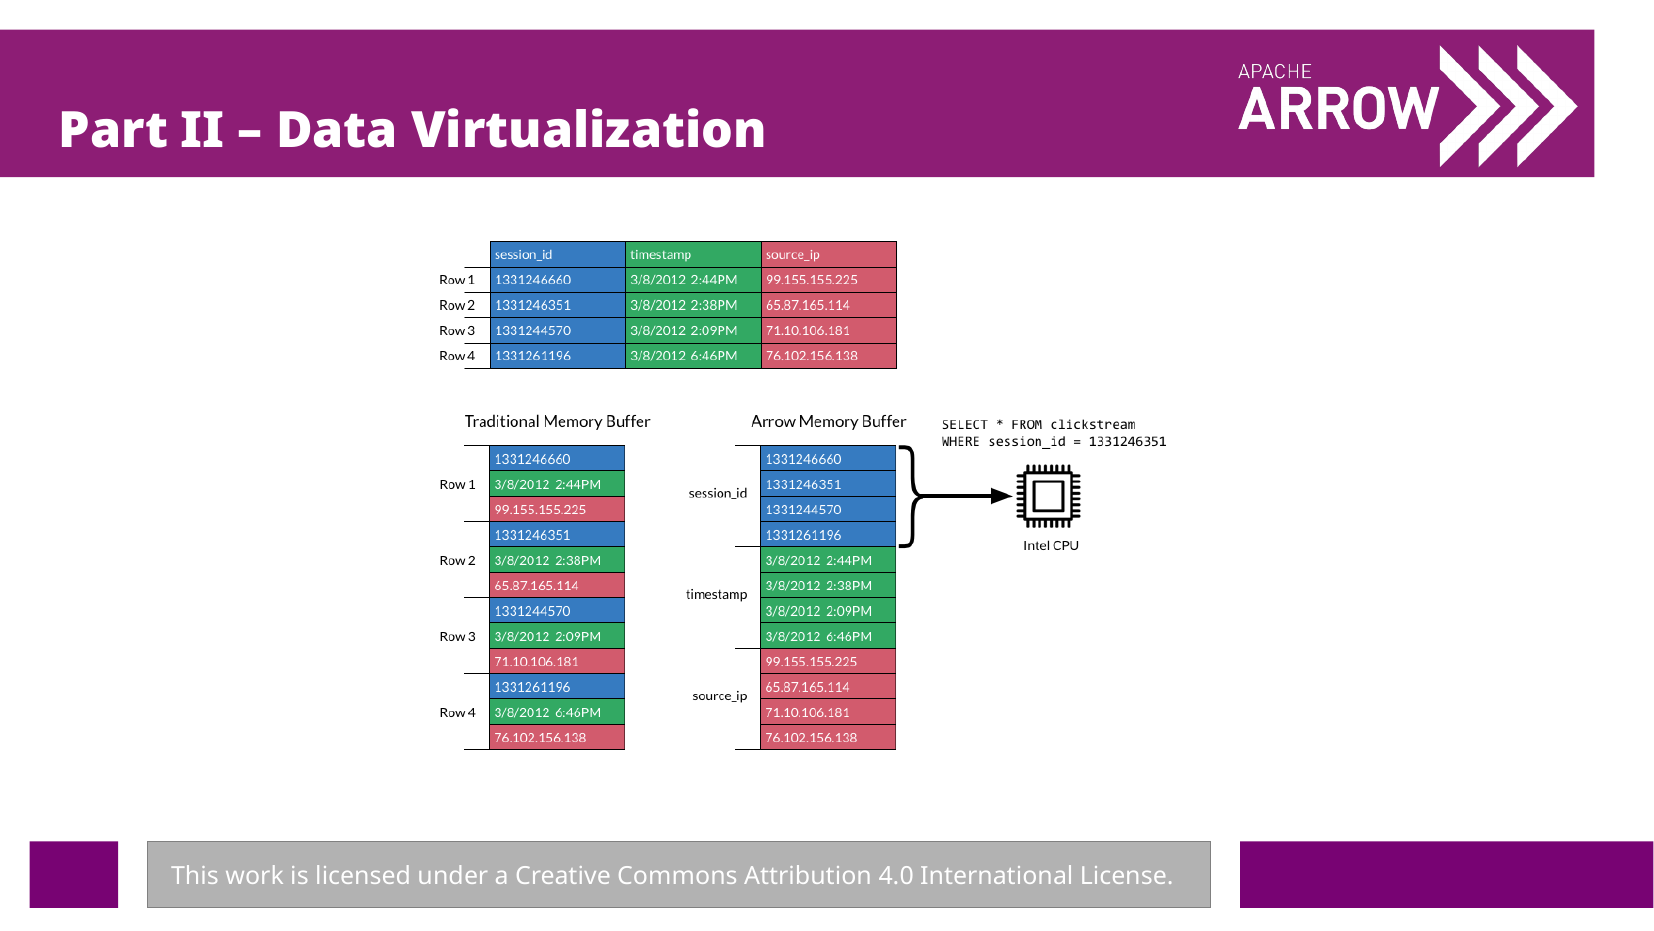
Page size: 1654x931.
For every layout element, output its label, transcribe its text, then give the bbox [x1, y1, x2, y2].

picture [354, 206, 1246, 818]
picture [1210, 36, 1597, 178]
title Part II – Data Virtualization [59, 44, 1210, 163]
